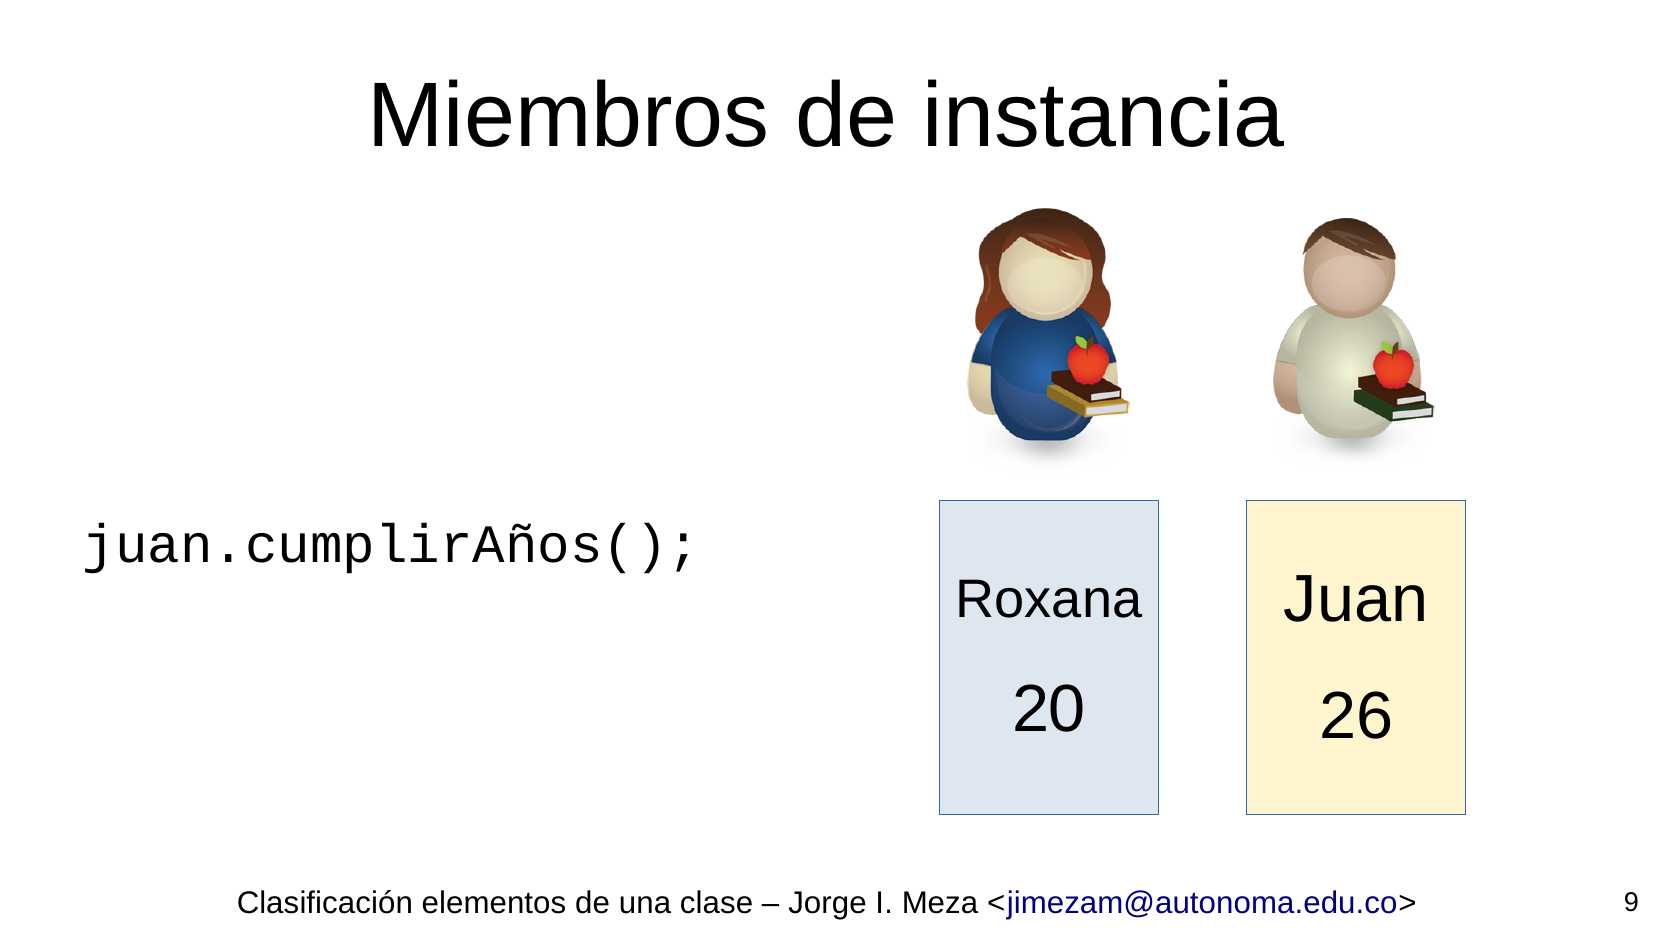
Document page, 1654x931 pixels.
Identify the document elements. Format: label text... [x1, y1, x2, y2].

text_box Juan 26 [1246, 500, 1466, 815]
title Miembros de instancia [82, 37, 1571, 193]
picture [939, 186, 1161, 475]
subtitle juan.cumplirAños(); [82, 217, 835, 879]
text_box Roxana 20 [939, 500, 1159, 815]
picture [1257, 195, 1453, 465]
